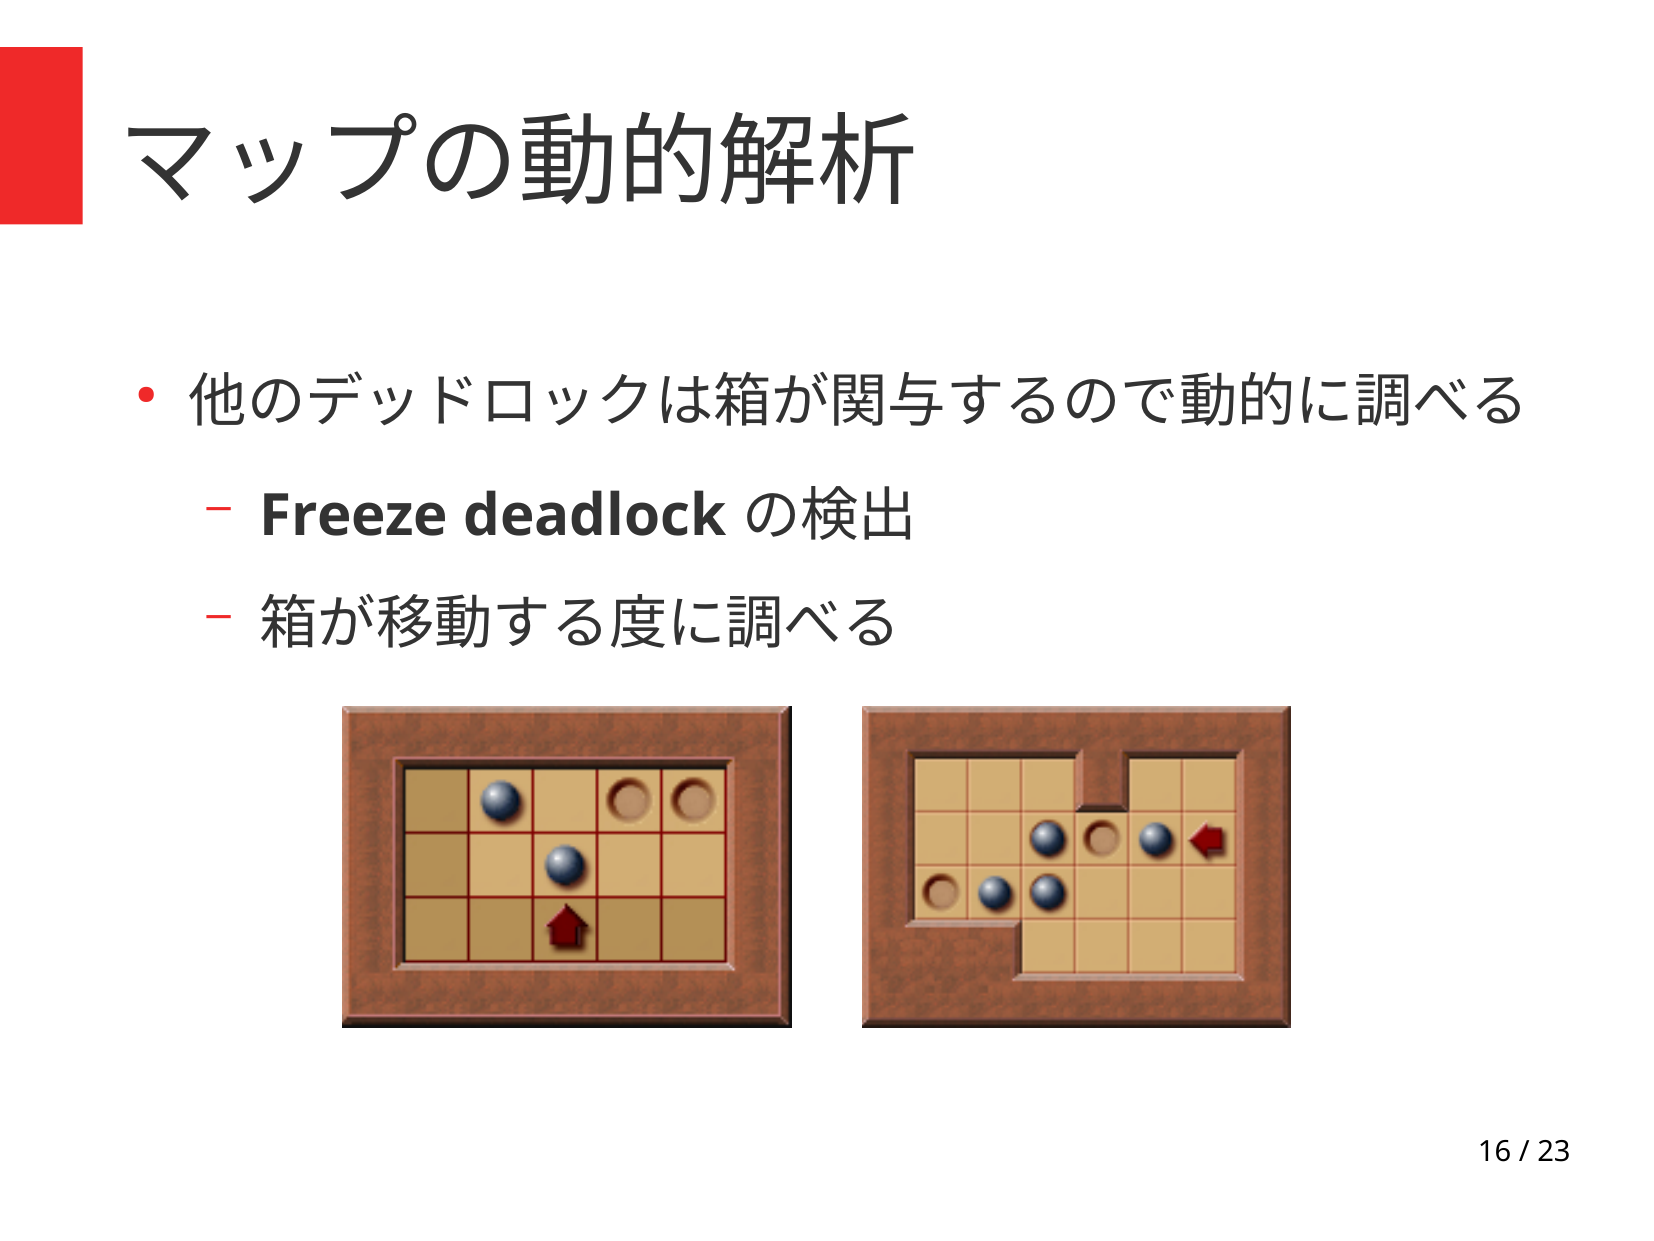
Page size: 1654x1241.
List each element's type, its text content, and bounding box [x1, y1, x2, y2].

list 他のデッドロックは箱が関与するので動的に調べる Freeze deadlockの検出 箱が移動する度に調べる [118, 354, 1536, 1074]
title マップの動的解析 [118, 49, 1571, 257]
picture [862, 706, 1291, 1028]
picture [342, 706, 792, 1028]
